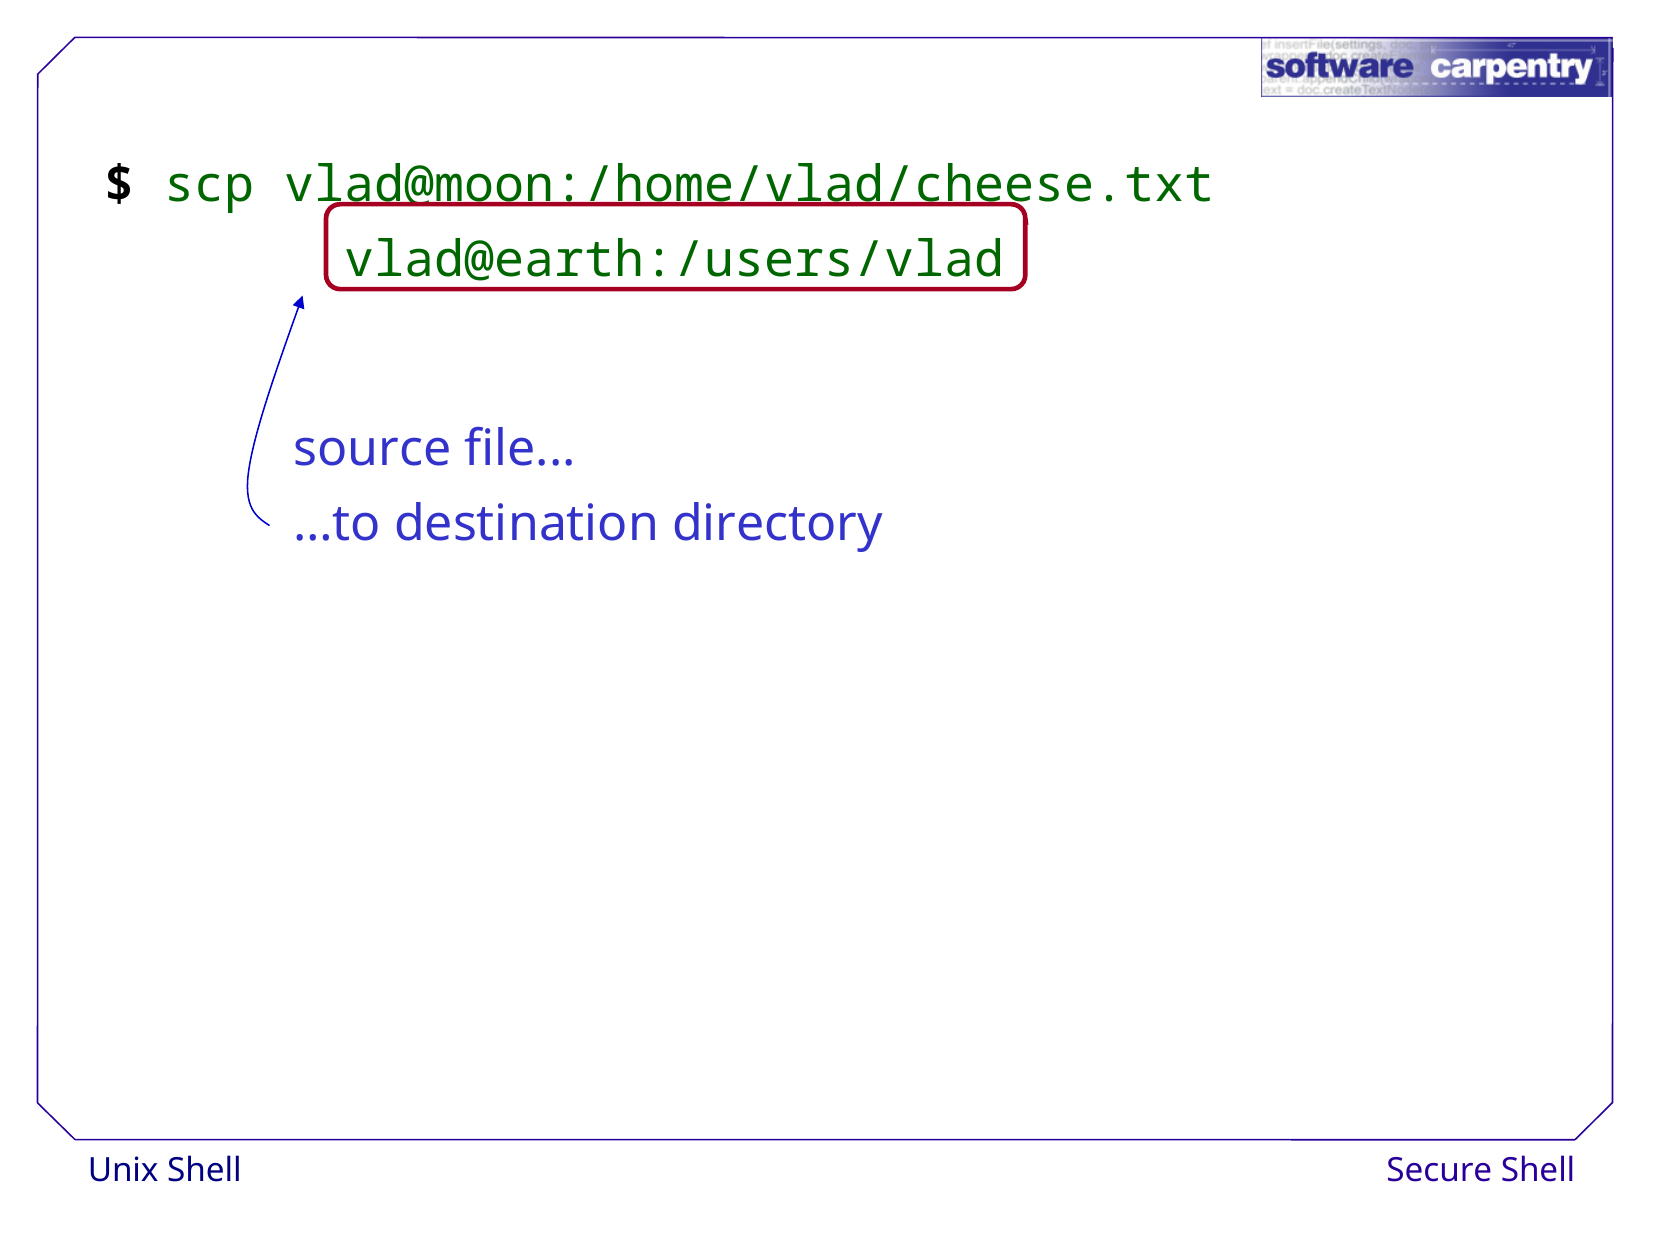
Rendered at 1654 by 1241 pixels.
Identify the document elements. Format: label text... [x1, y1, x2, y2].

text_box $ scp vlad@moon:/home/vlad/cheese.txt vlad@earth:/users/vlad [89, 128, 1512, 1121]
text_box source file... …to destination directory [278, 393, 1451, 762]
picture [1261, 39, 1613, 97]
